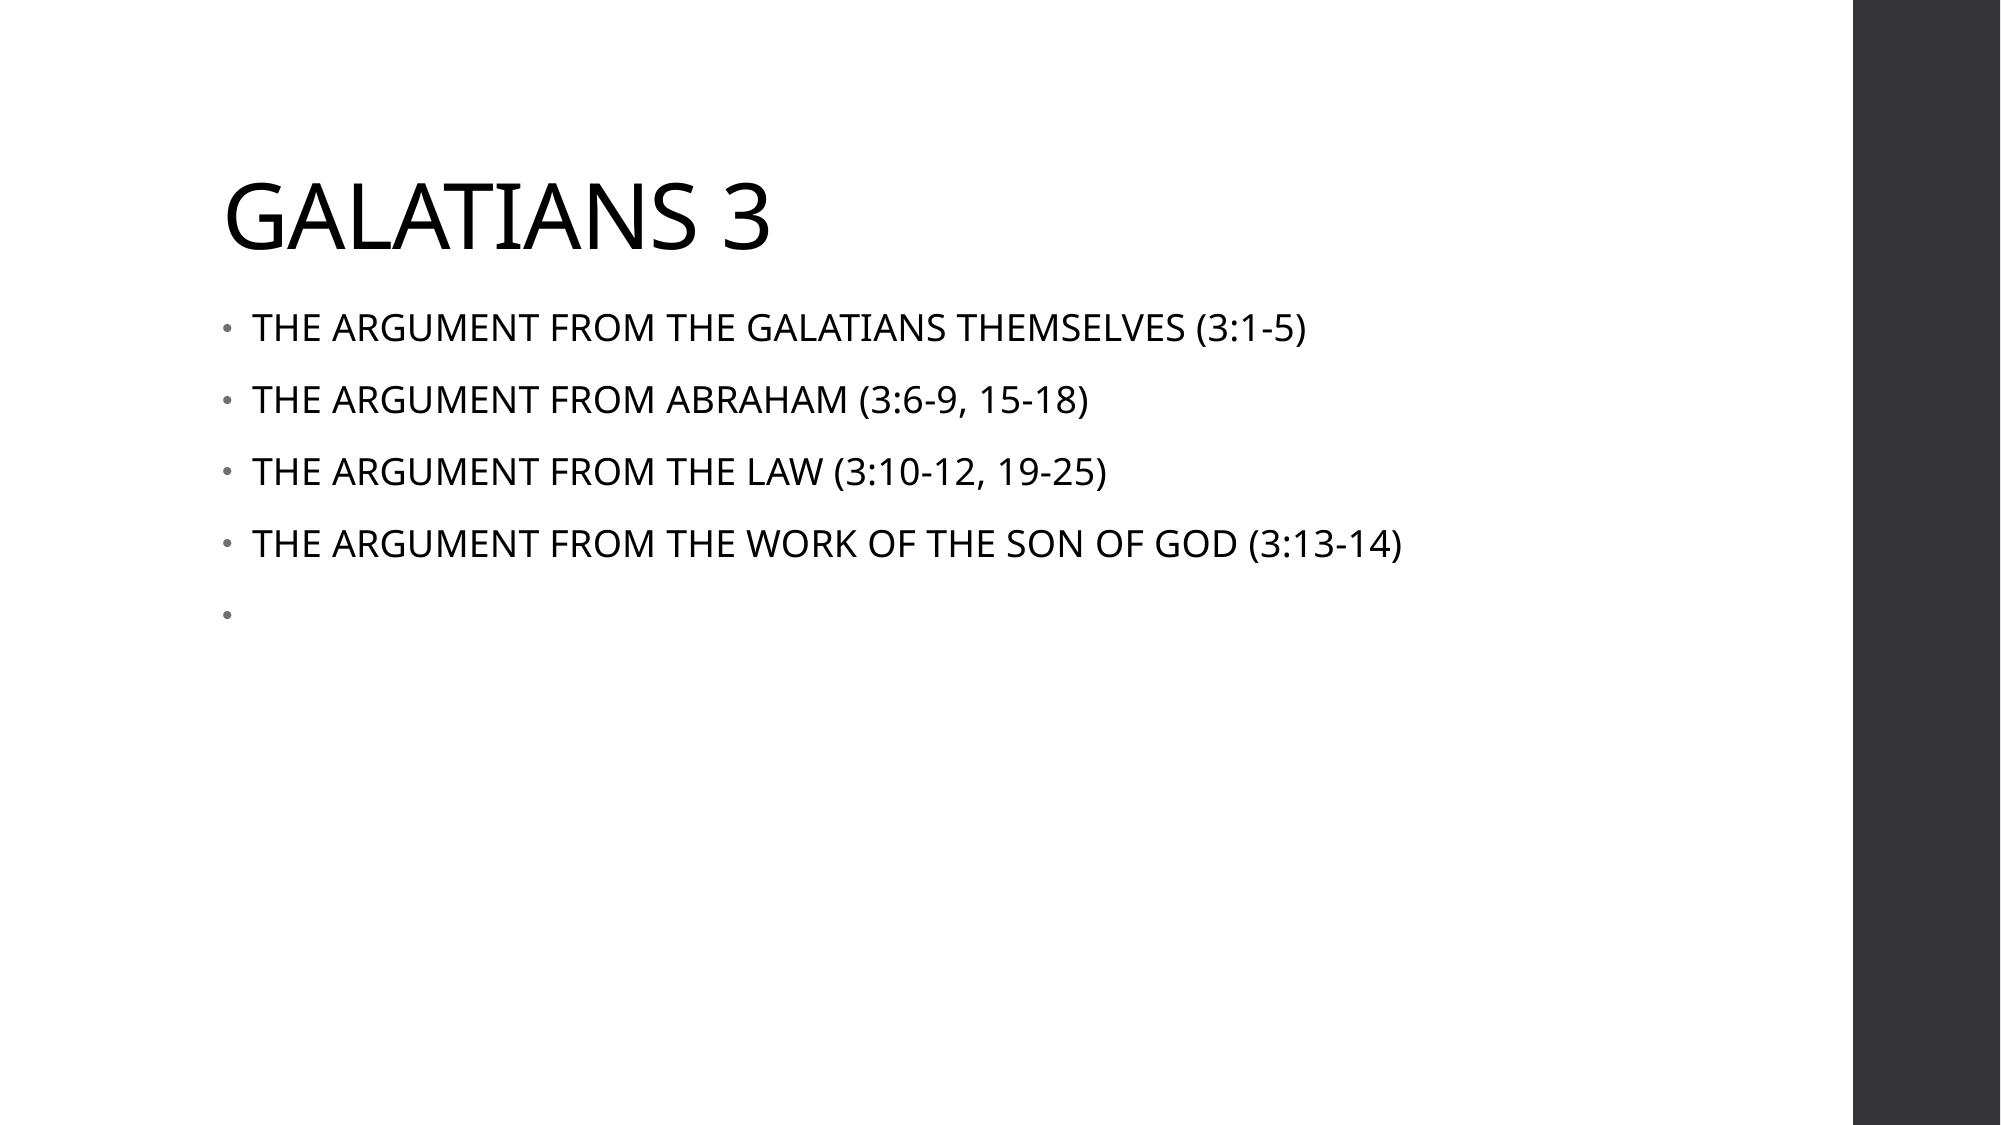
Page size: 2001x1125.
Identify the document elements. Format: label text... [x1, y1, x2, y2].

title GALATIANS 3 [206, 60, 1797, 278]
list THE ARGUMENT FROM THE GALATIANS THEMSELVES (3:1-5) THE ARGUMENT FROM ABRAHAM (3:6-9, 15-18) THE ARGUMENT FROM THE LAW (3:10-12, 19-25) THE ARGUMENT FROM THE WORK OF THE SON OF GOD (3:13-14) [206, 299, 1617, 1014]
